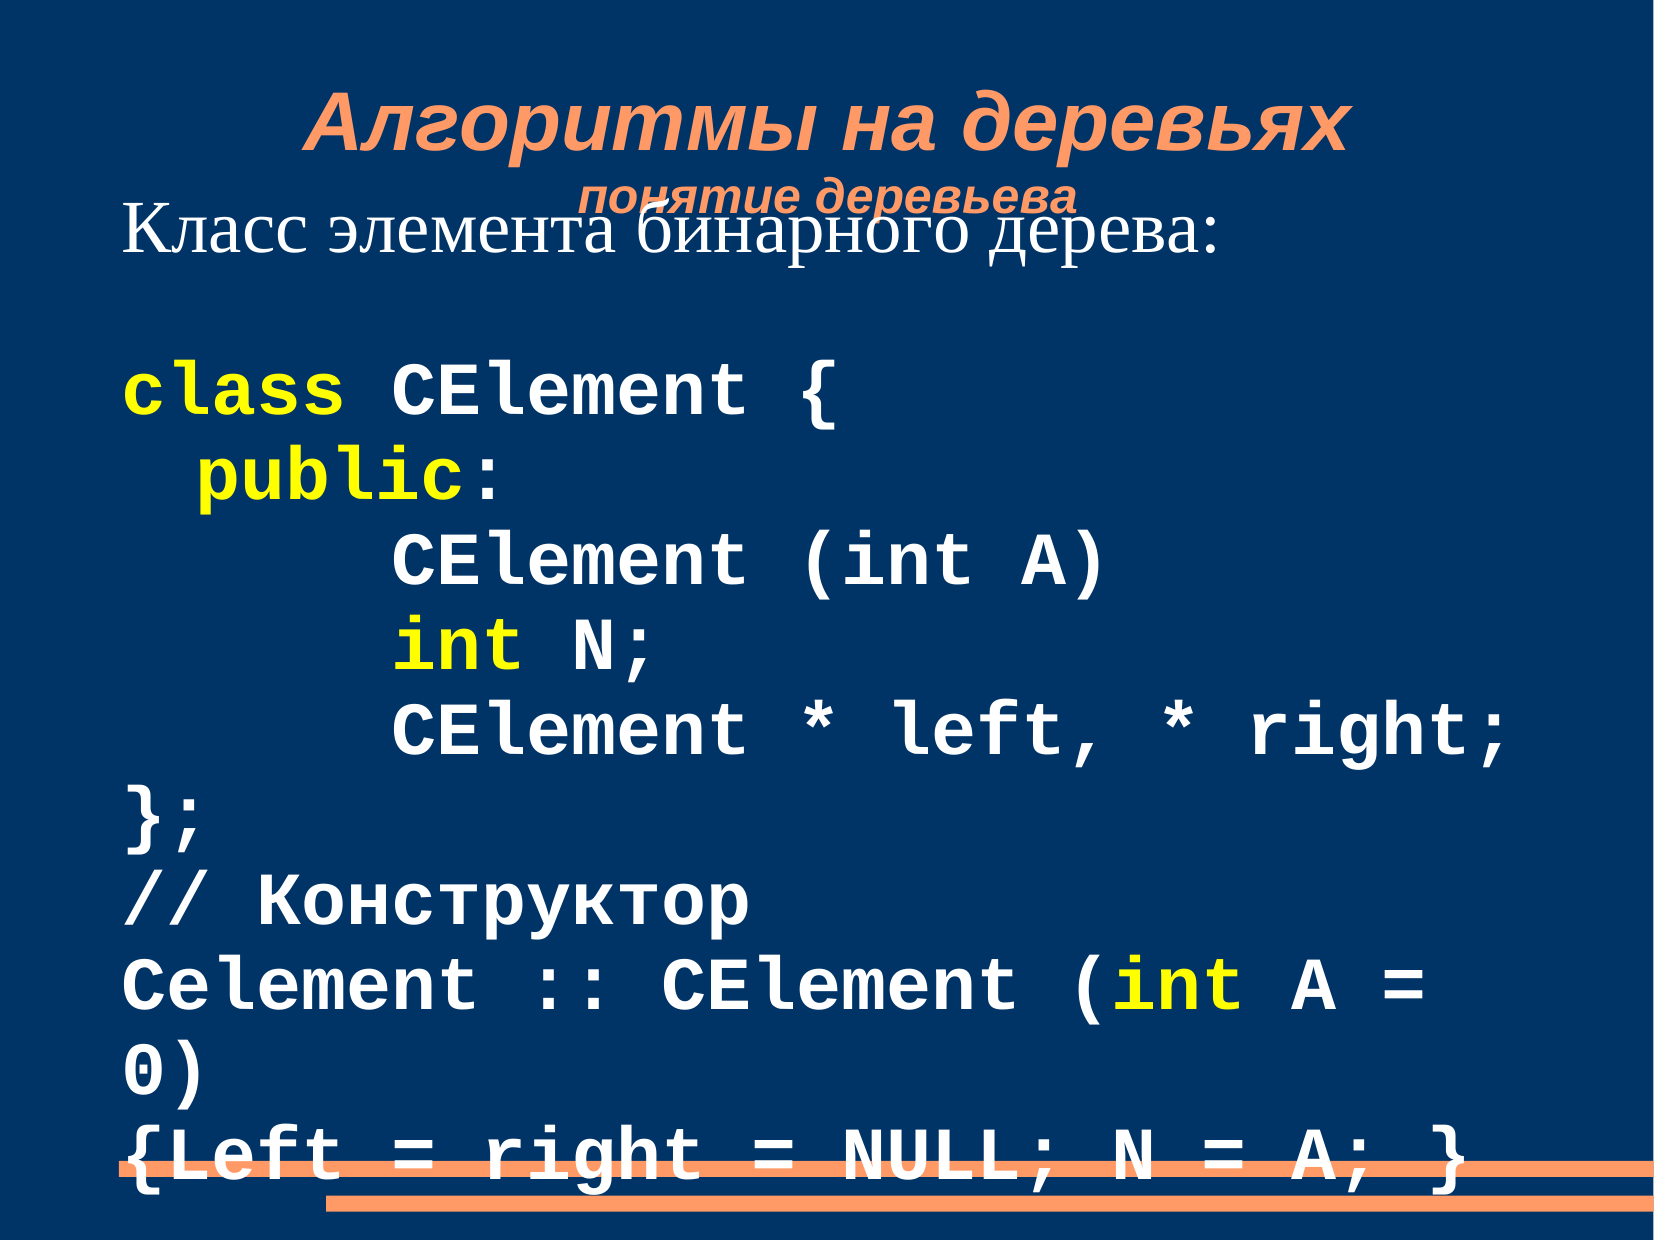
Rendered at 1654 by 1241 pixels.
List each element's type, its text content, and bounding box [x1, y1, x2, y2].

title Алгоритмы на деревьях понятие деревьева [121, 46, 1534, 228]
subtitle Класс элемента бинарного дерева: class CElement { public: CElement (int A) int N; CElement * left, * right; }; // Конструктор Celement :: CElement (int A = 0) {Left = right = NULL; N = A; } [121, 228, 1561, 1160]
